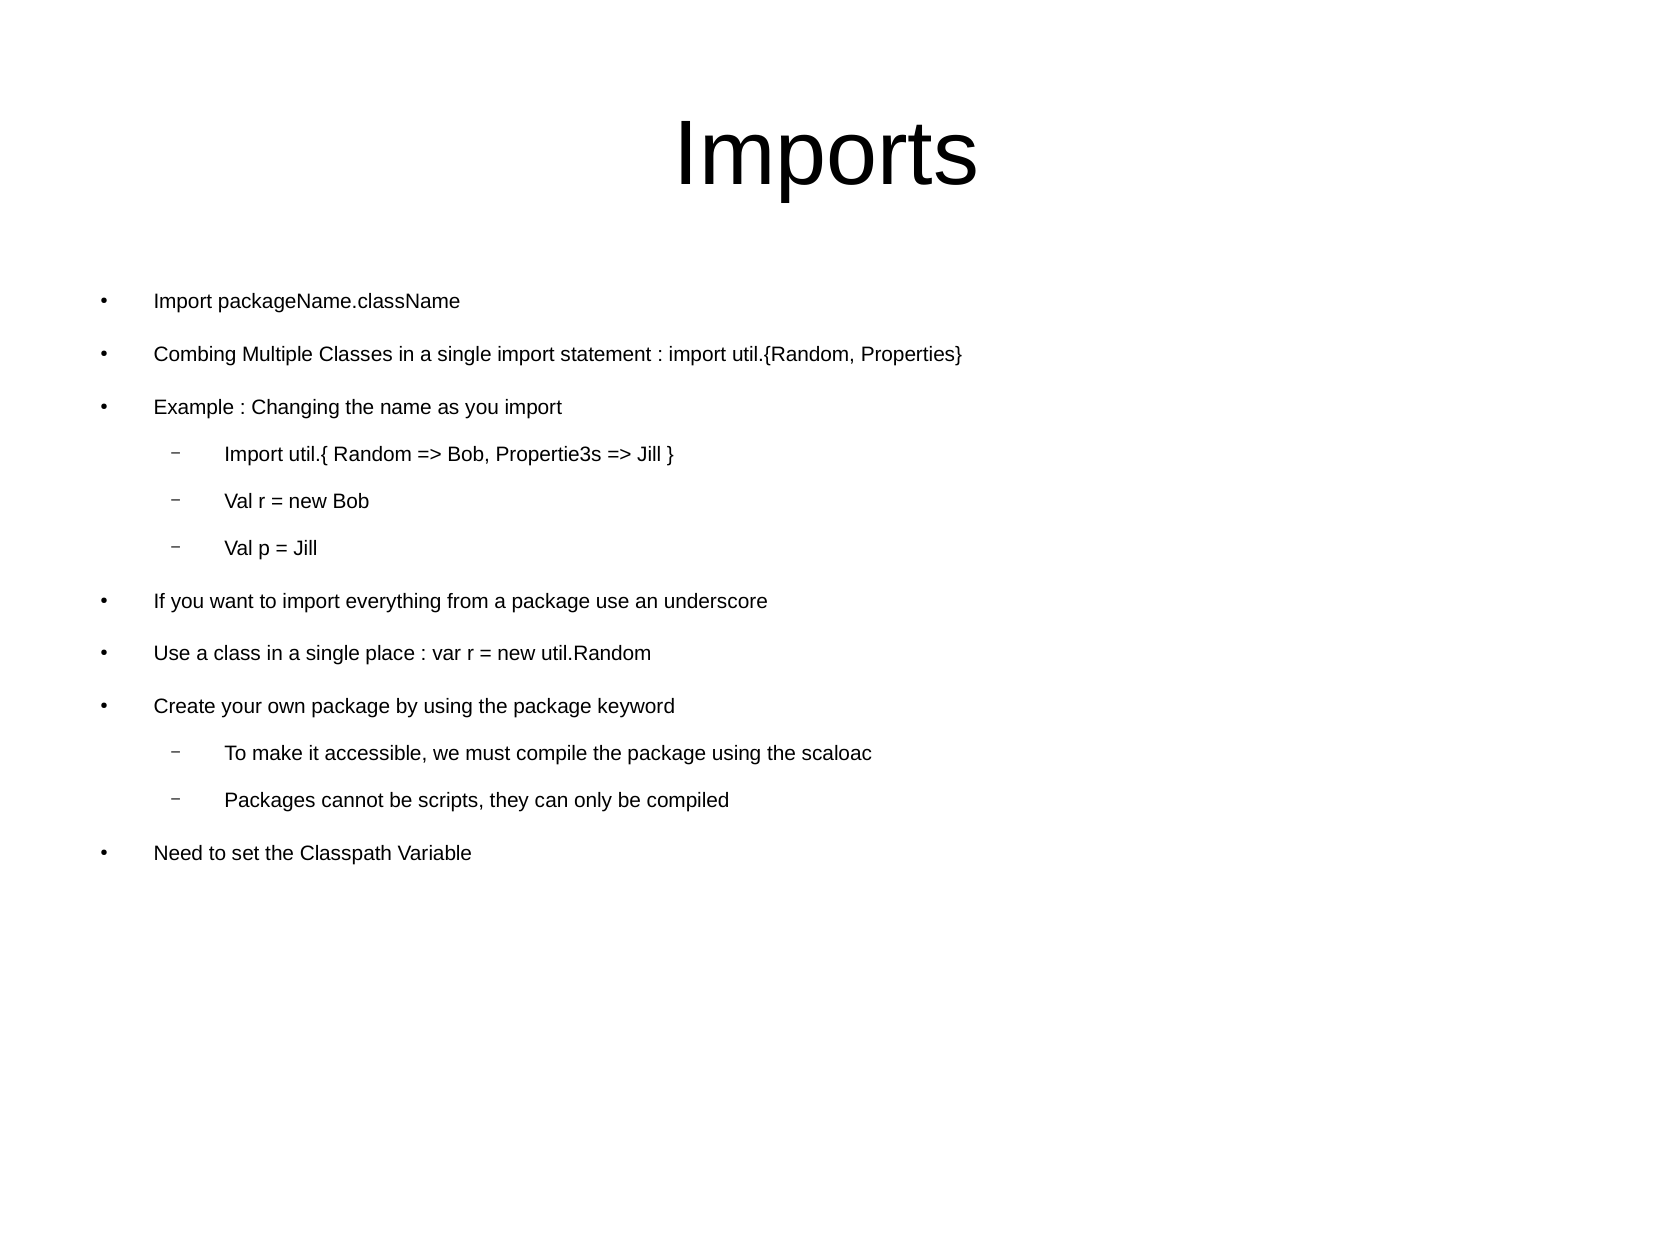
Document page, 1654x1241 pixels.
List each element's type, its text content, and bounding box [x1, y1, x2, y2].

list Import packageName.className Combing Multiple Classes in a single import statement : import util.{Random, Properties} Example : Changing the name as you import Import util.{ Random => Bob, Propertie3s => Jill } Val r = new Bob Val p = Jill If you want to import everything from a package use an underscore Use a class in a single place : var r = new util.Random Create your own package by using the package keyword To make it accessible, we must compile the package using the scaloac Packages cannot be scripts, they can only be compiled Need to set the Classpath Variable [82, 290, 1571, 1216]
title Imports [82, 49, 1571, 257]
